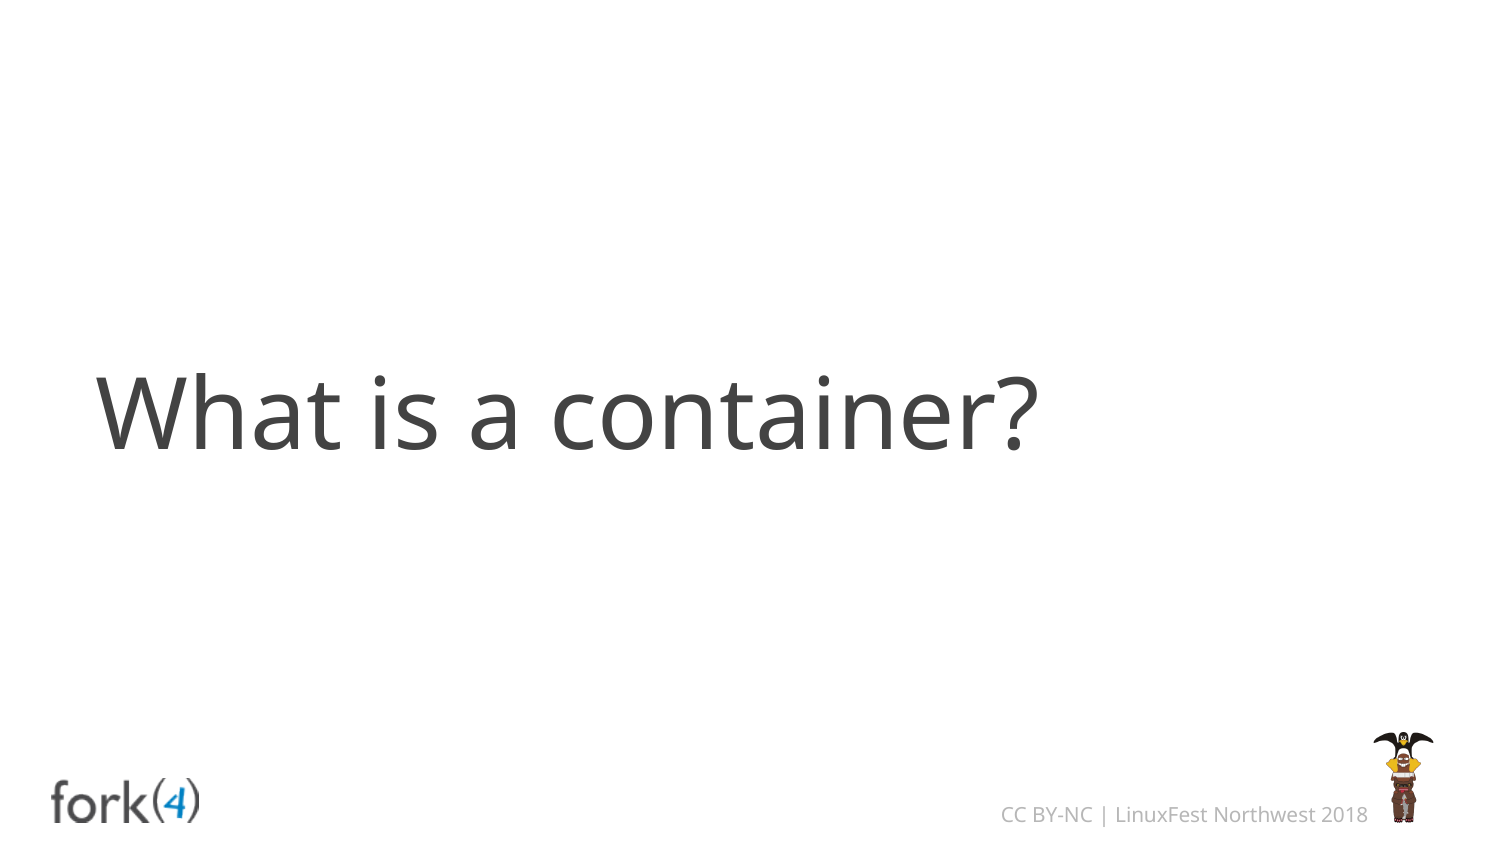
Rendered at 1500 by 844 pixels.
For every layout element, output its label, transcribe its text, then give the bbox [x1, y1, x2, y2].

title What is a container? [80, 73, 1125, 745]
picture [51, 778, 199, 823]
picture [1358, 732, 1449, 823]
